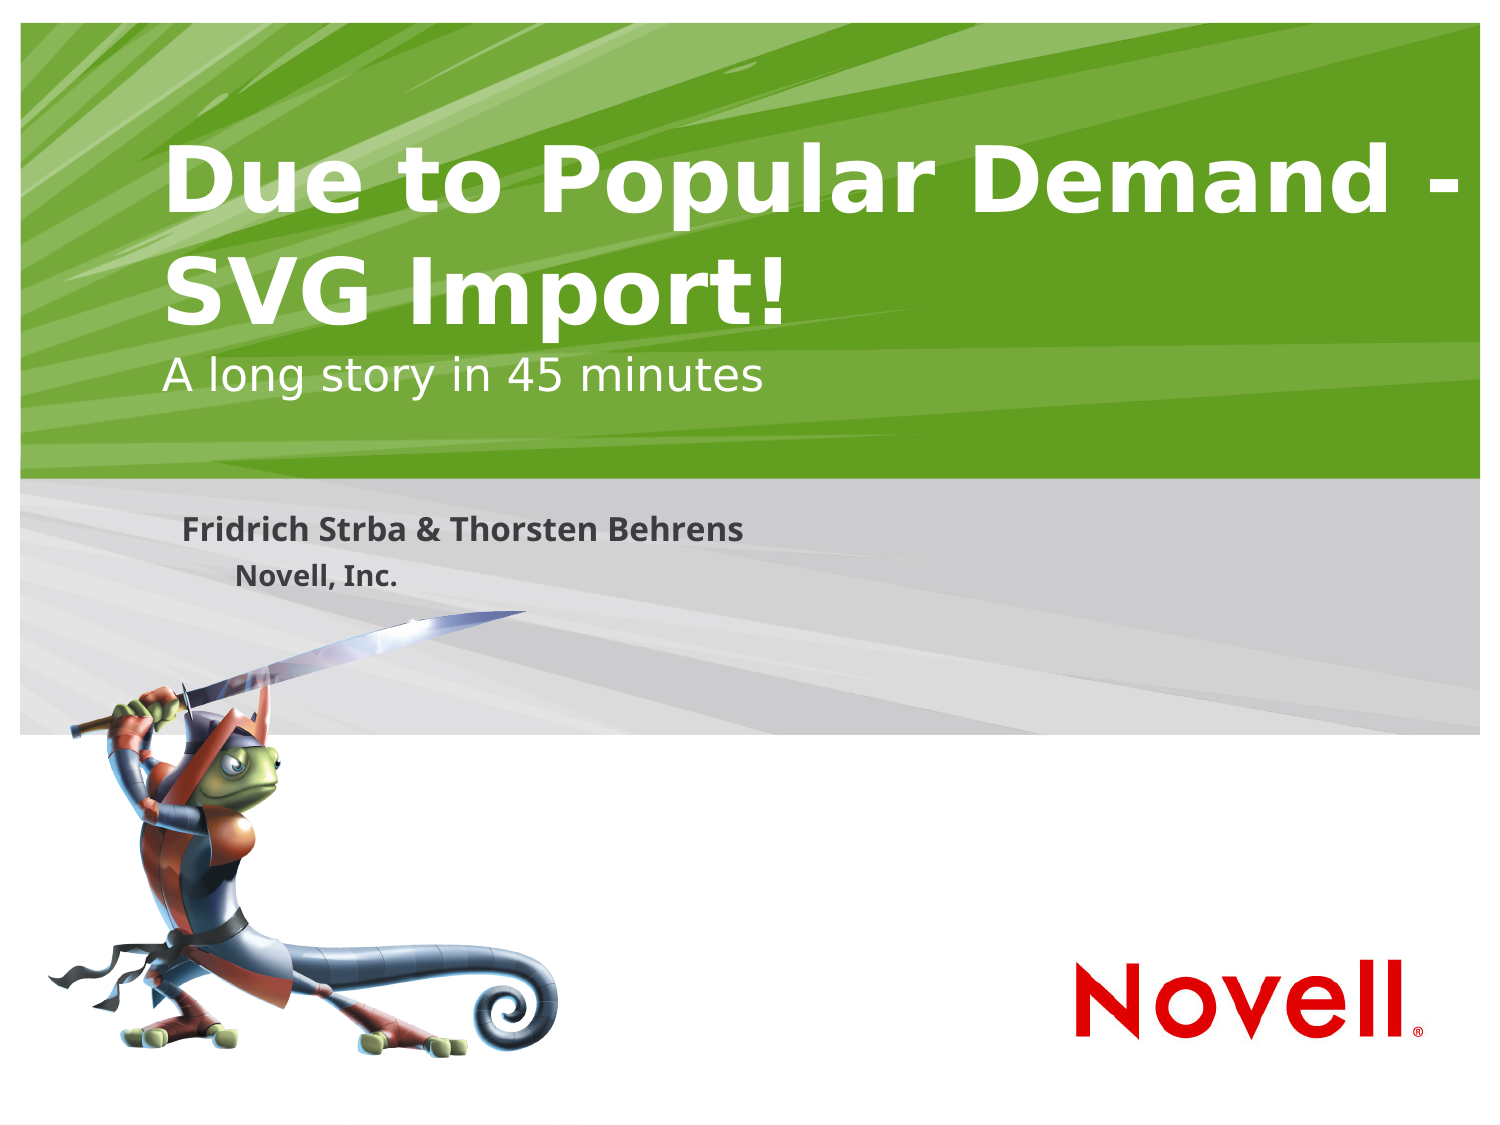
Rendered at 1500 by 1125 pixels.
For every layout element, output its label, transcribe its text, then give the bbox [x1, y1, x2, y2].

title Due to Popular Demand - SVG Import! A long story in 45 minutes [161, 111, 1475, 402]
picture [0, 20, 1483, 1125]
picture [1066, 951, 1430, 1047]
list Fridrich Strba & Thorsten Behrens Novell, Inc. [163, 501, 1270, 729]
